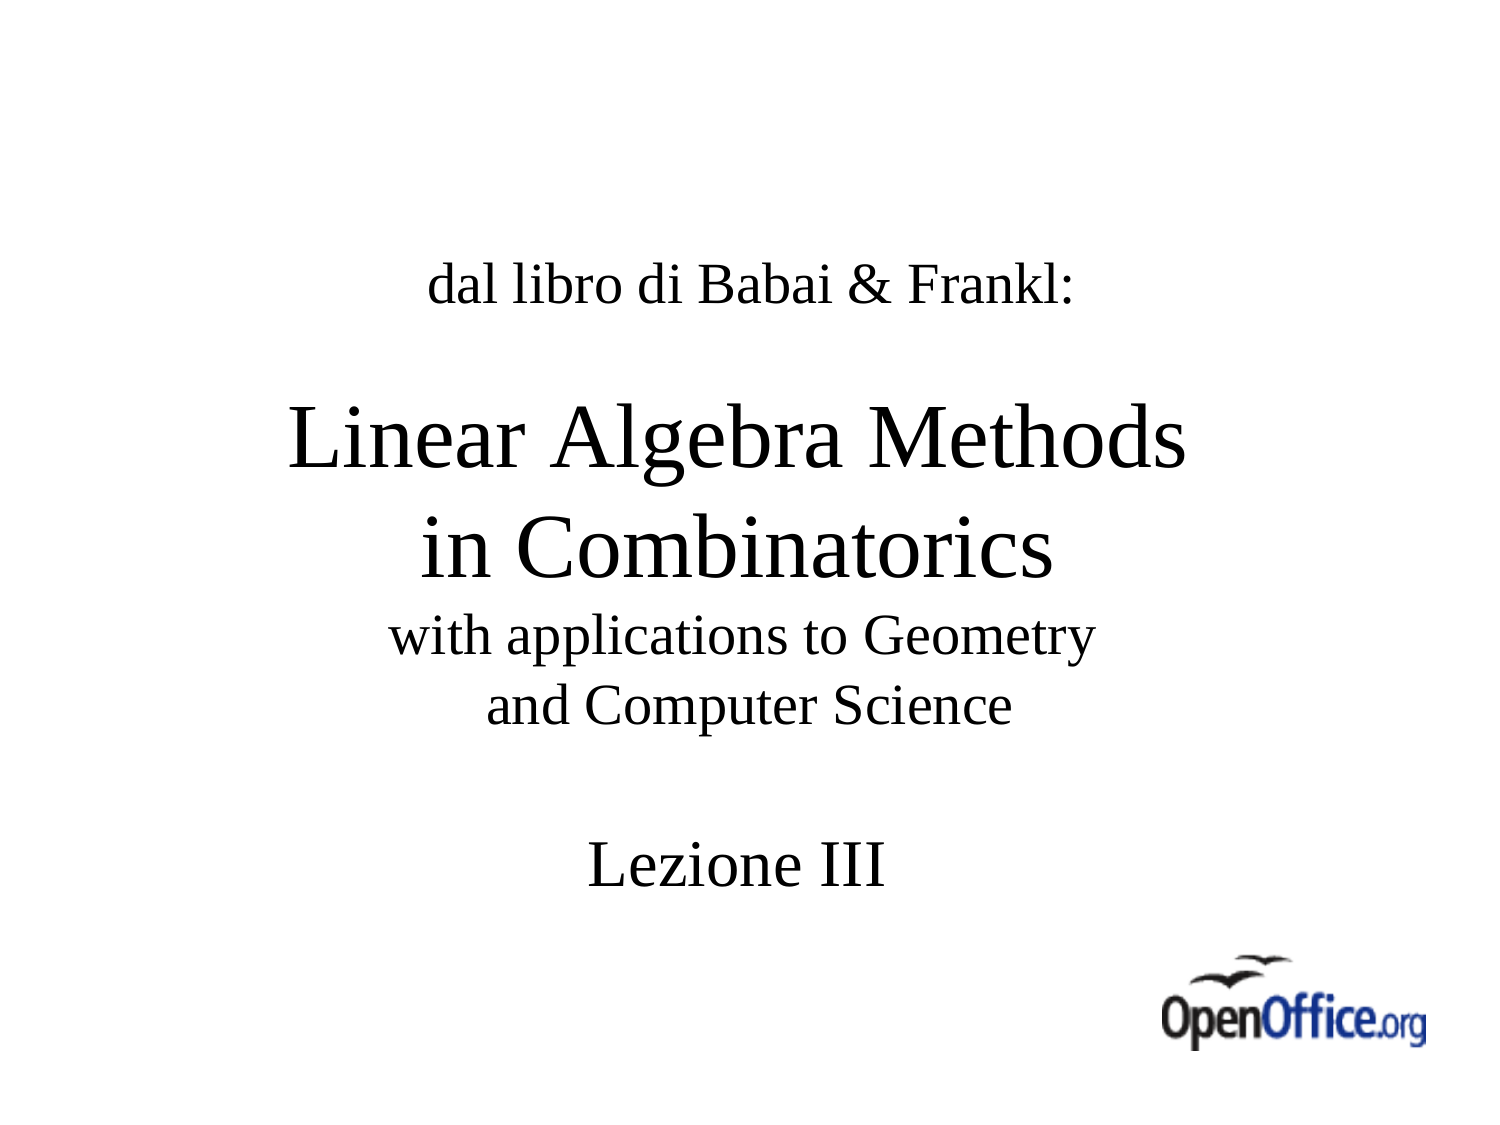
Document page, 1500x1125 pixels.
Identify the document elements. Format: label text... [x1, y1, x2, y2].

title Linear Algebra Methods in Combinatorics with applications to Geometry and Computer Science [112, 368, 1388, 744]
subtitle Lezione III [212, 812, 1263, 963]
picture [1162, 953, 1426, 1051]
text_box dal libro di Babai & Frankl: [412, 237, 1092, 323]
